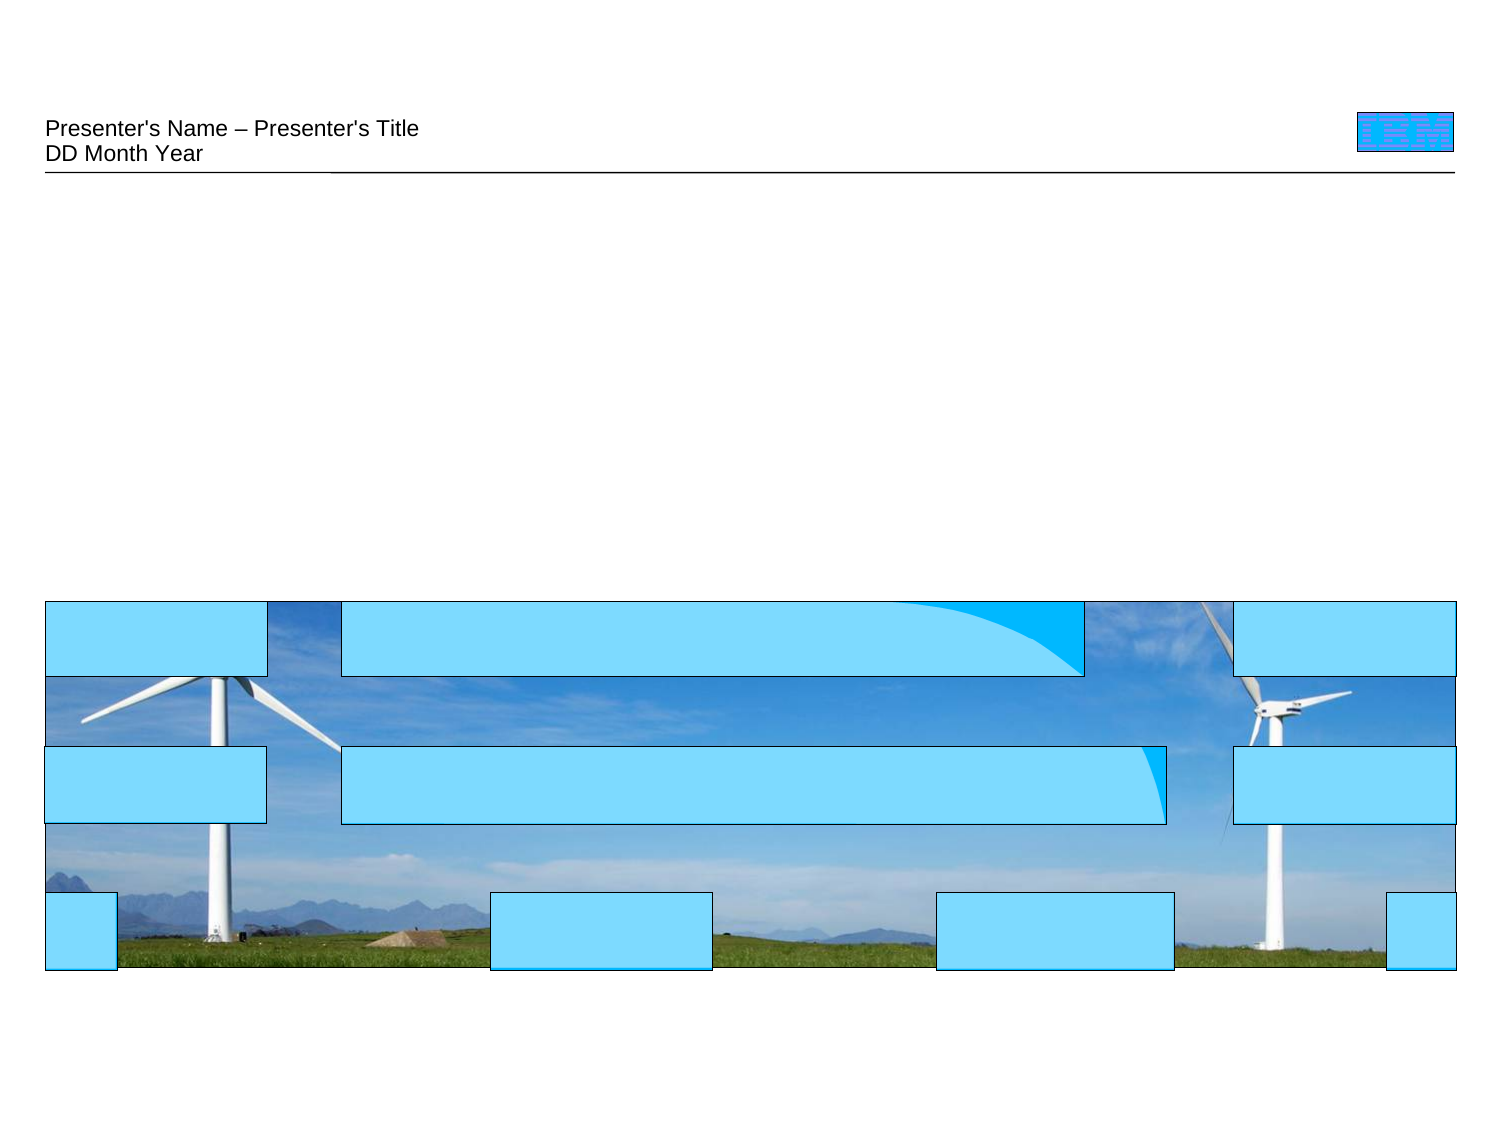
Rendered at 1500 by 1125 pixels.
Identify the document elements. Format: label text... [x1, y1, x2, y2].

text_box Presenter's Name – Presenter's Title DD Month Year [30, 86, 1306, 175]
picture [1234, 602, 1454, 676]
picture [46, 602, 267, 676]
picture [1387, 893, 1456, 967]
picture [1234, 747, 1454, 824]
picture [46, 893, 115, 968]
picture [342, 602, 1081, 676]
picture [45, 747, 266, 823]
picture [46, 602, 1455, 967]
picture [937, 893, 1174, 968]
picture [491, 893, 712, 967]
